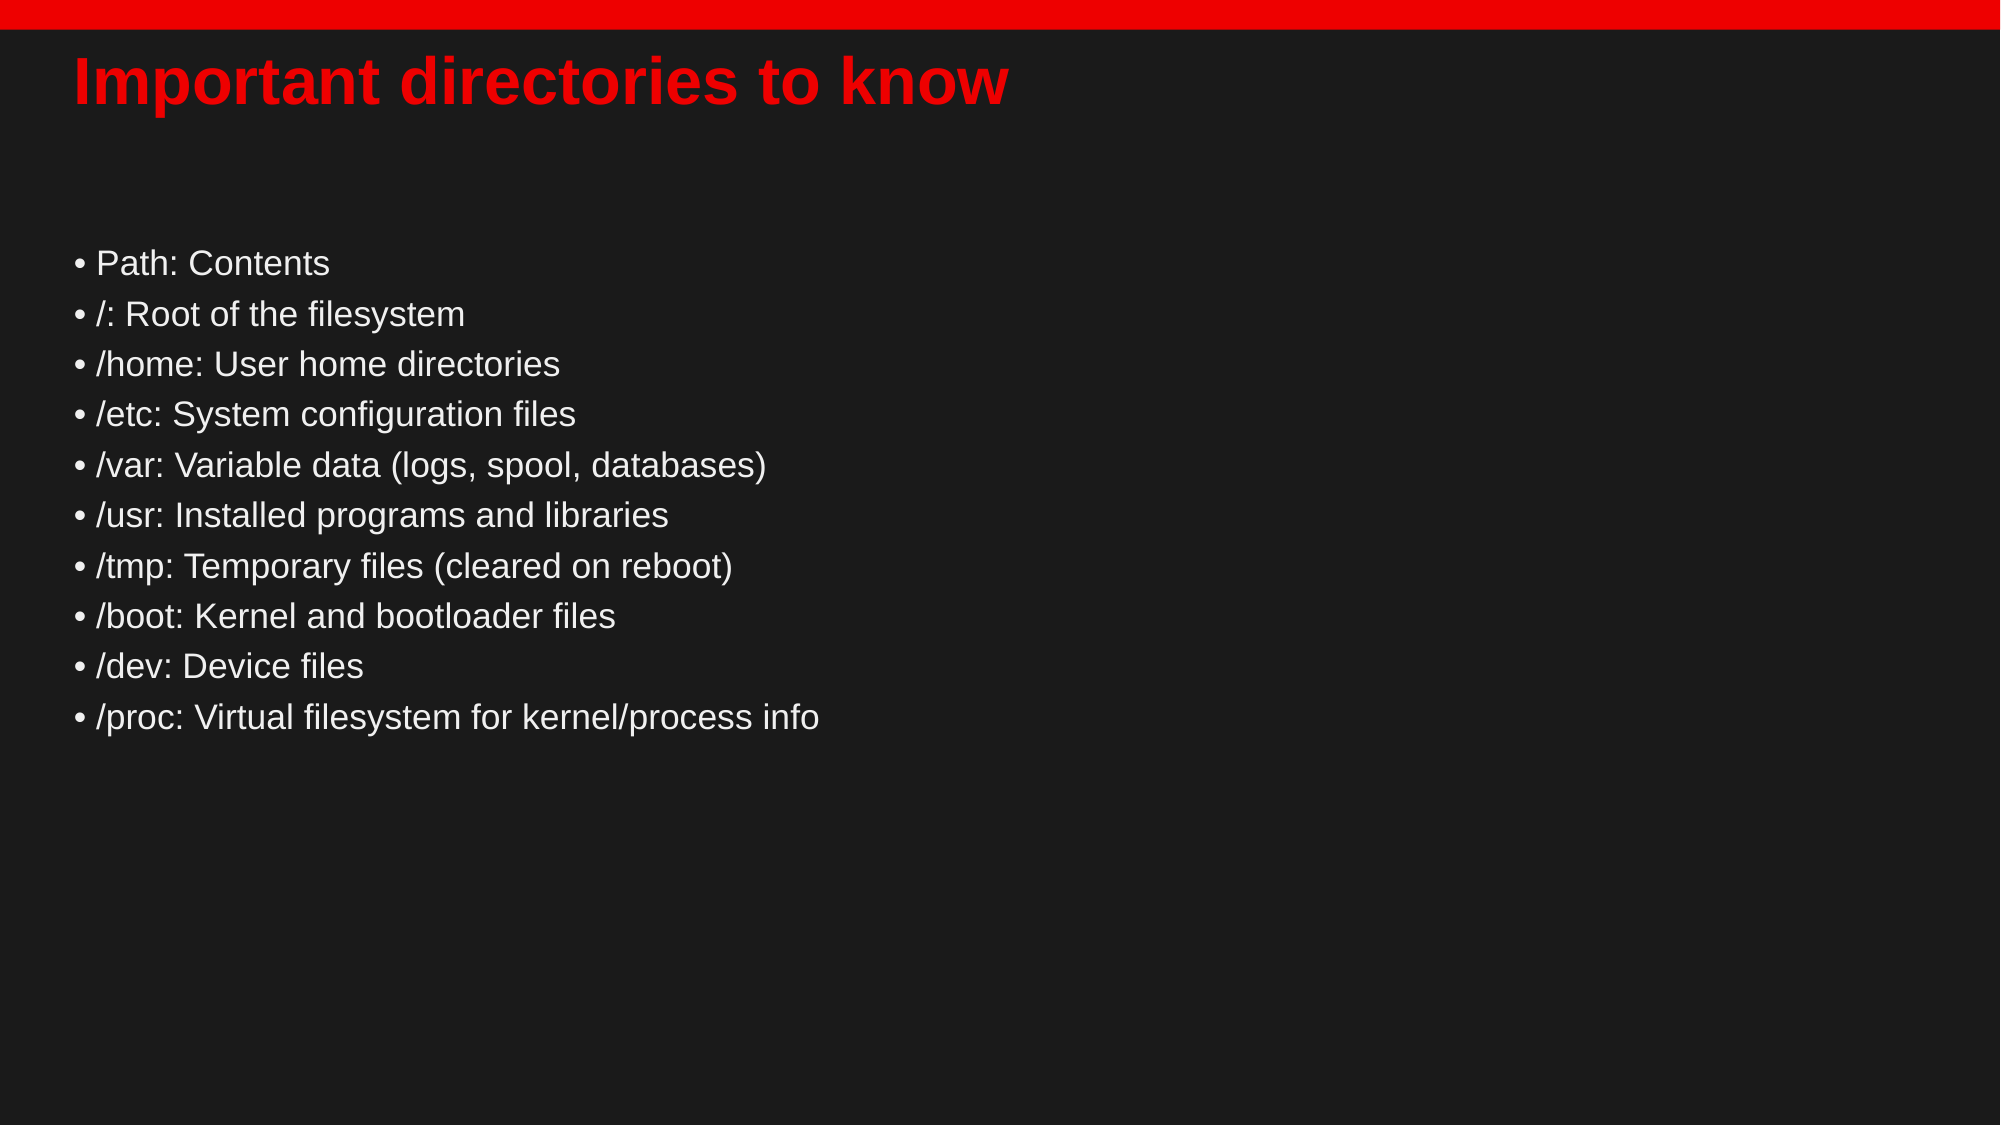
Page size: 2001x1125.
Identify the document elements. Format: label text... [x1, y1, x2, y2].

text_box [0, 0, 2001, 30]
text_box Important directories to know [59, 36, 1942, 208]
text_box • Path: Contents • /: Root of the filesystem • /home: User home directories • /etc: System configuration files • /var: Variable data (logs, spool, databases) • /usr: Installed programs and libraries • /tmp: Temporary files (cleared on reboot) • /boot: Kernel and bootloader files • /dev: Device files • /proc: Virtual filesystem for kernel/process info [59, 236, 1942, 1037]
